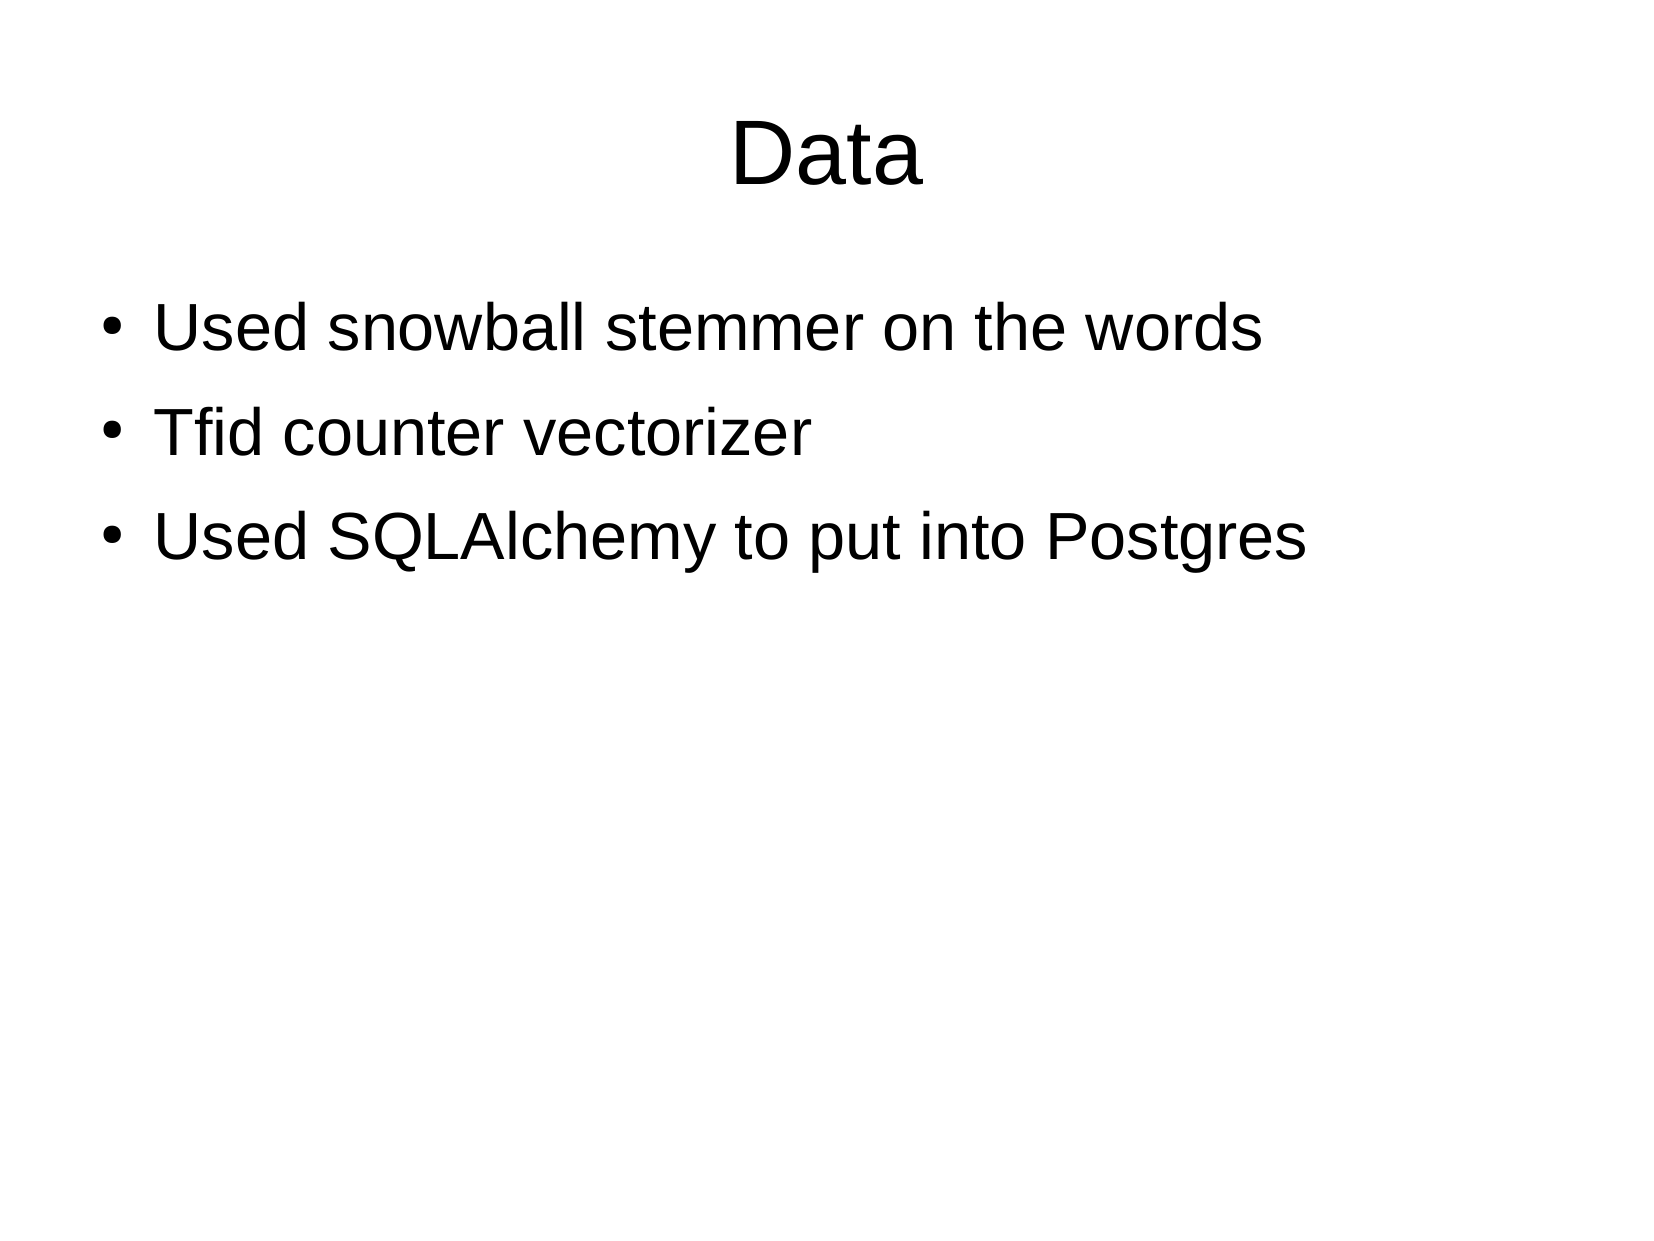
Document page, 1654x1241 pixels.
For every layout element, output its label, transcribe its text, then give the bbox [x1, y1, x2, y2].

list Used snowball stemmer on the words Tfid counter vectorizer Used SQLAlchemy to put into Postgres [82, 290, 1571, 1010]
title Data [82, 49, 1571, 257]
